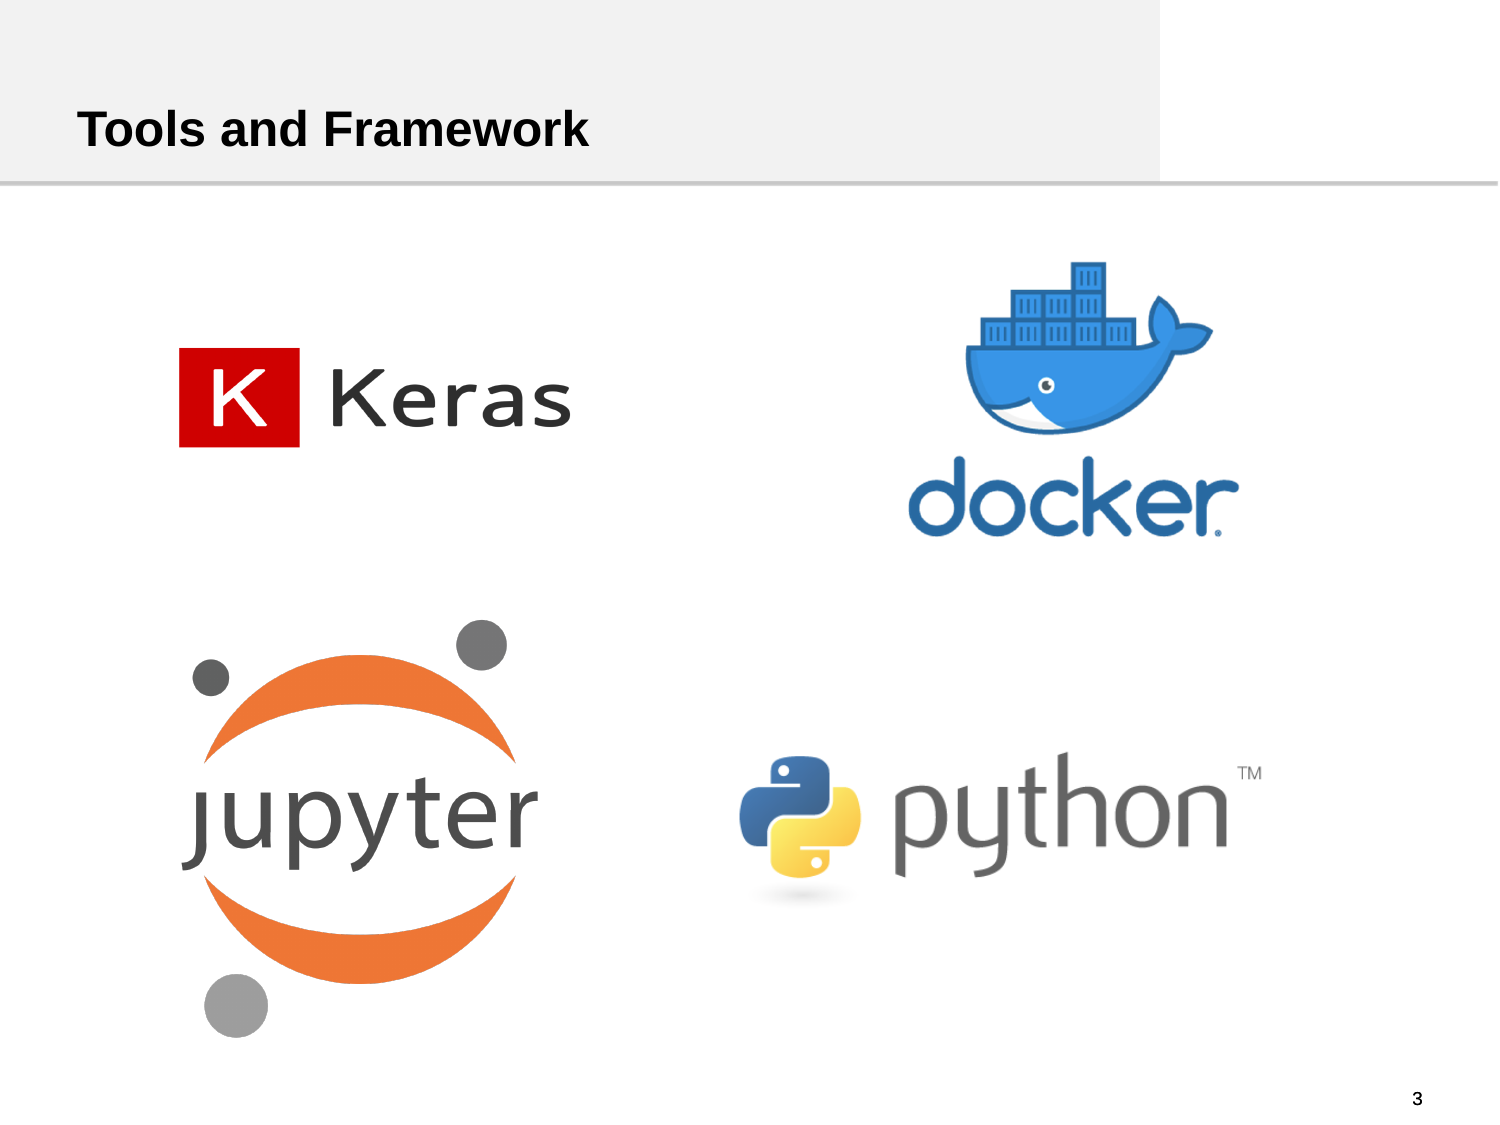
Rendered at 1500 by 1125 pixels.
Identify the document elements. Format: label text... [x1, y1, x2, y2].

picture [177, 614, 544, 1040]
picture [789, 236, 1359, 557]
picture [653, 720, 1312, 943]
text_box Tools and Framework [76, 39, 1042, 157]
picture [177, 346, 599, 449]
